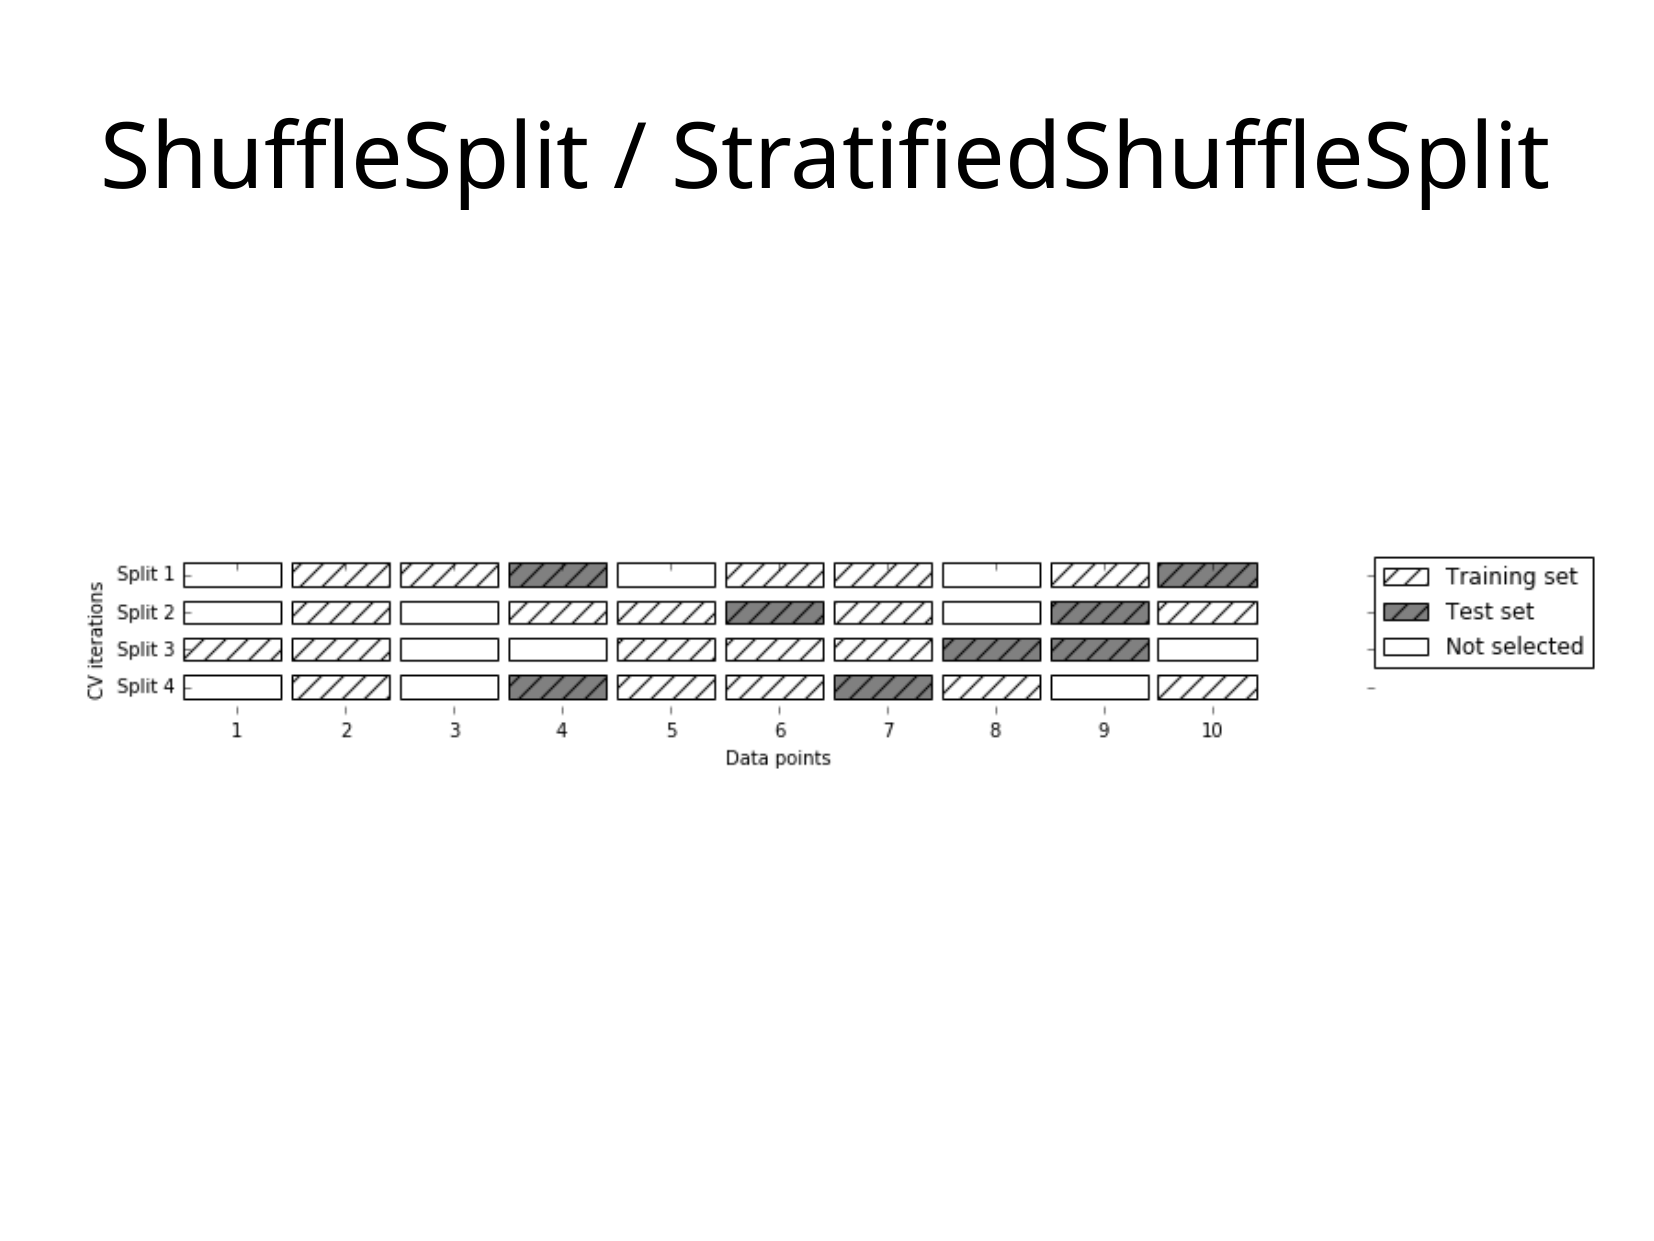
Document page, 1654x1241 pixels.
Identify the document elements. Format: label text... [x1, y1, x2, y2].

title ShuffleSplit / StratifiedShuffleSplit [82, 49, 1571, 257]
picture [77, 524, 1606, 781]
